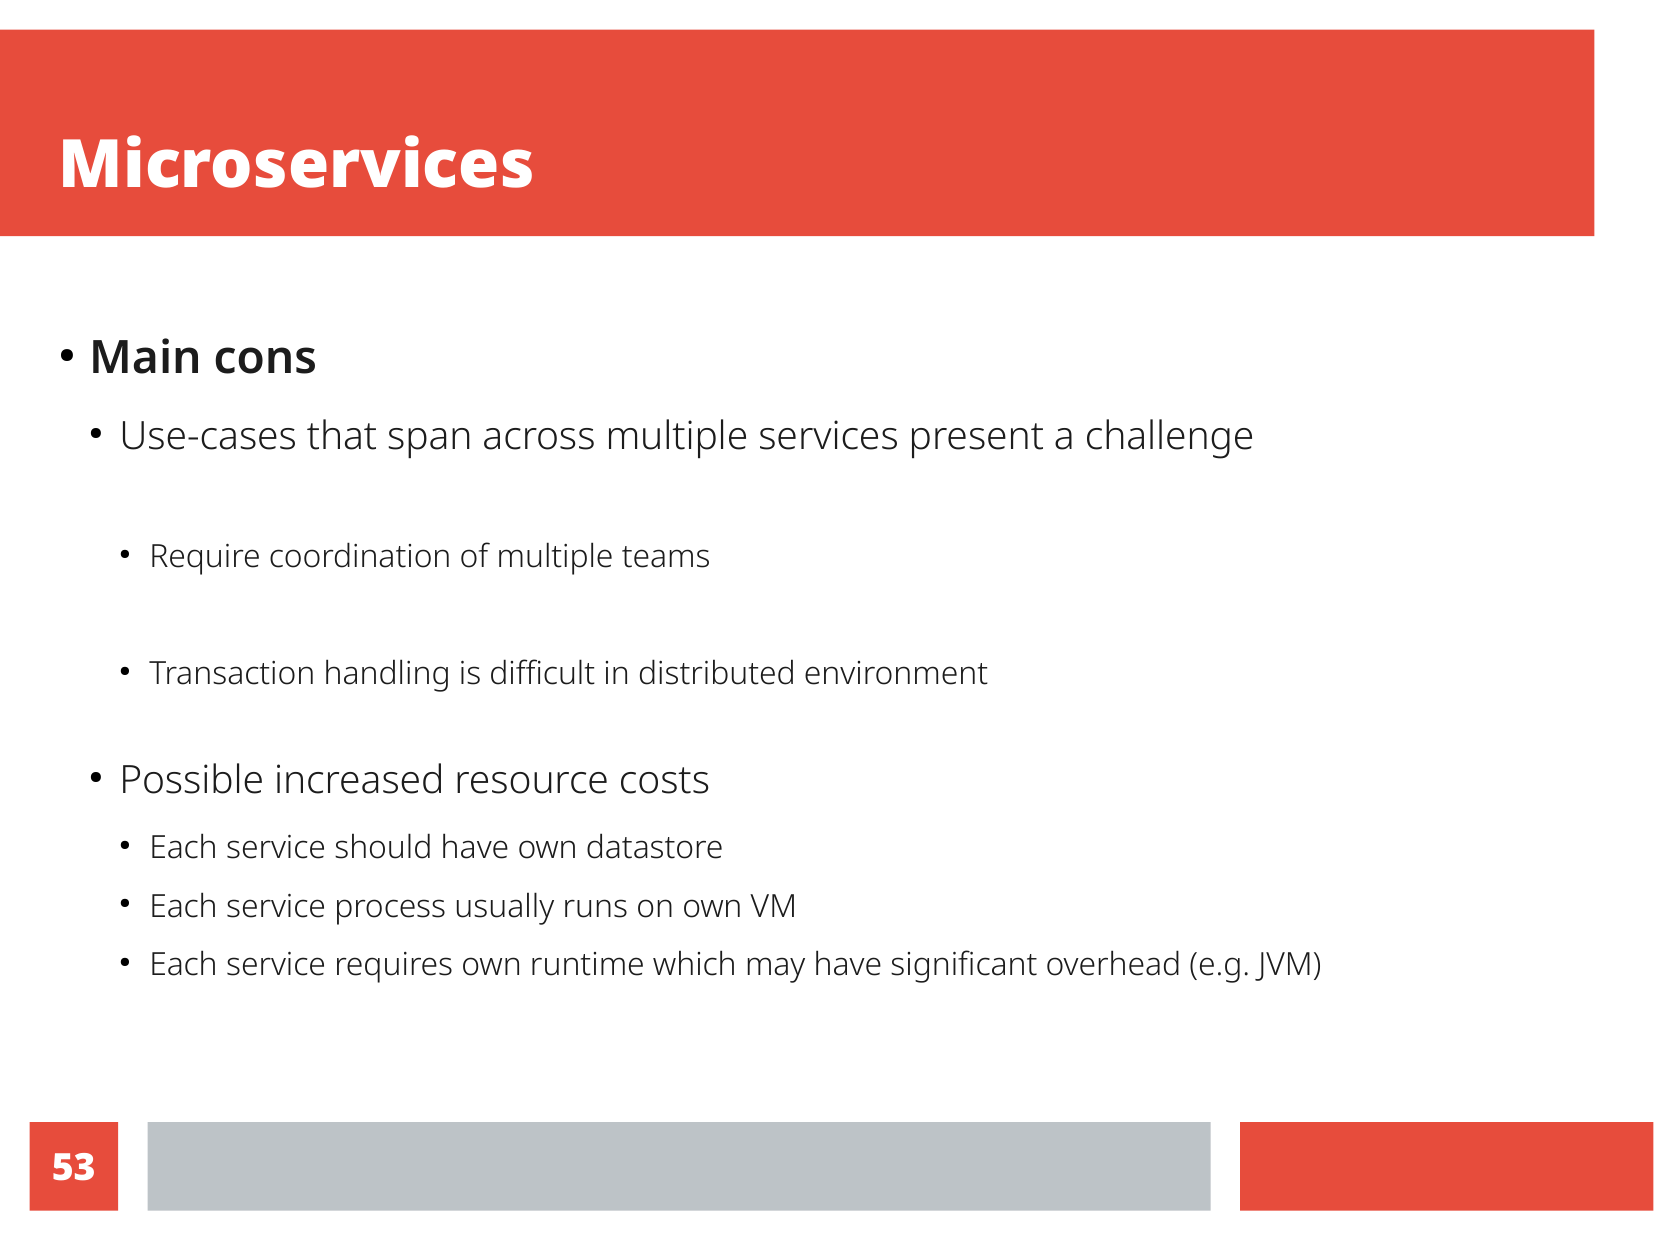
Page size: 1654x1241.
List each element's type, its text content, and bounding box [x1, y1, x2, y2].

title Microservices [59, 59, 1595, 207]
list Main cons Use-cases that span across multiple services present a challenge Require coordination of multiple teams Transaction handling is difficult in distributed environment Possible increased resource costs Each service should have own datastore Each service process usually runs on own VM Each service requires own runtime which may have significant overhead (e.g. JVM) [59, 324, 1565, 1093]
